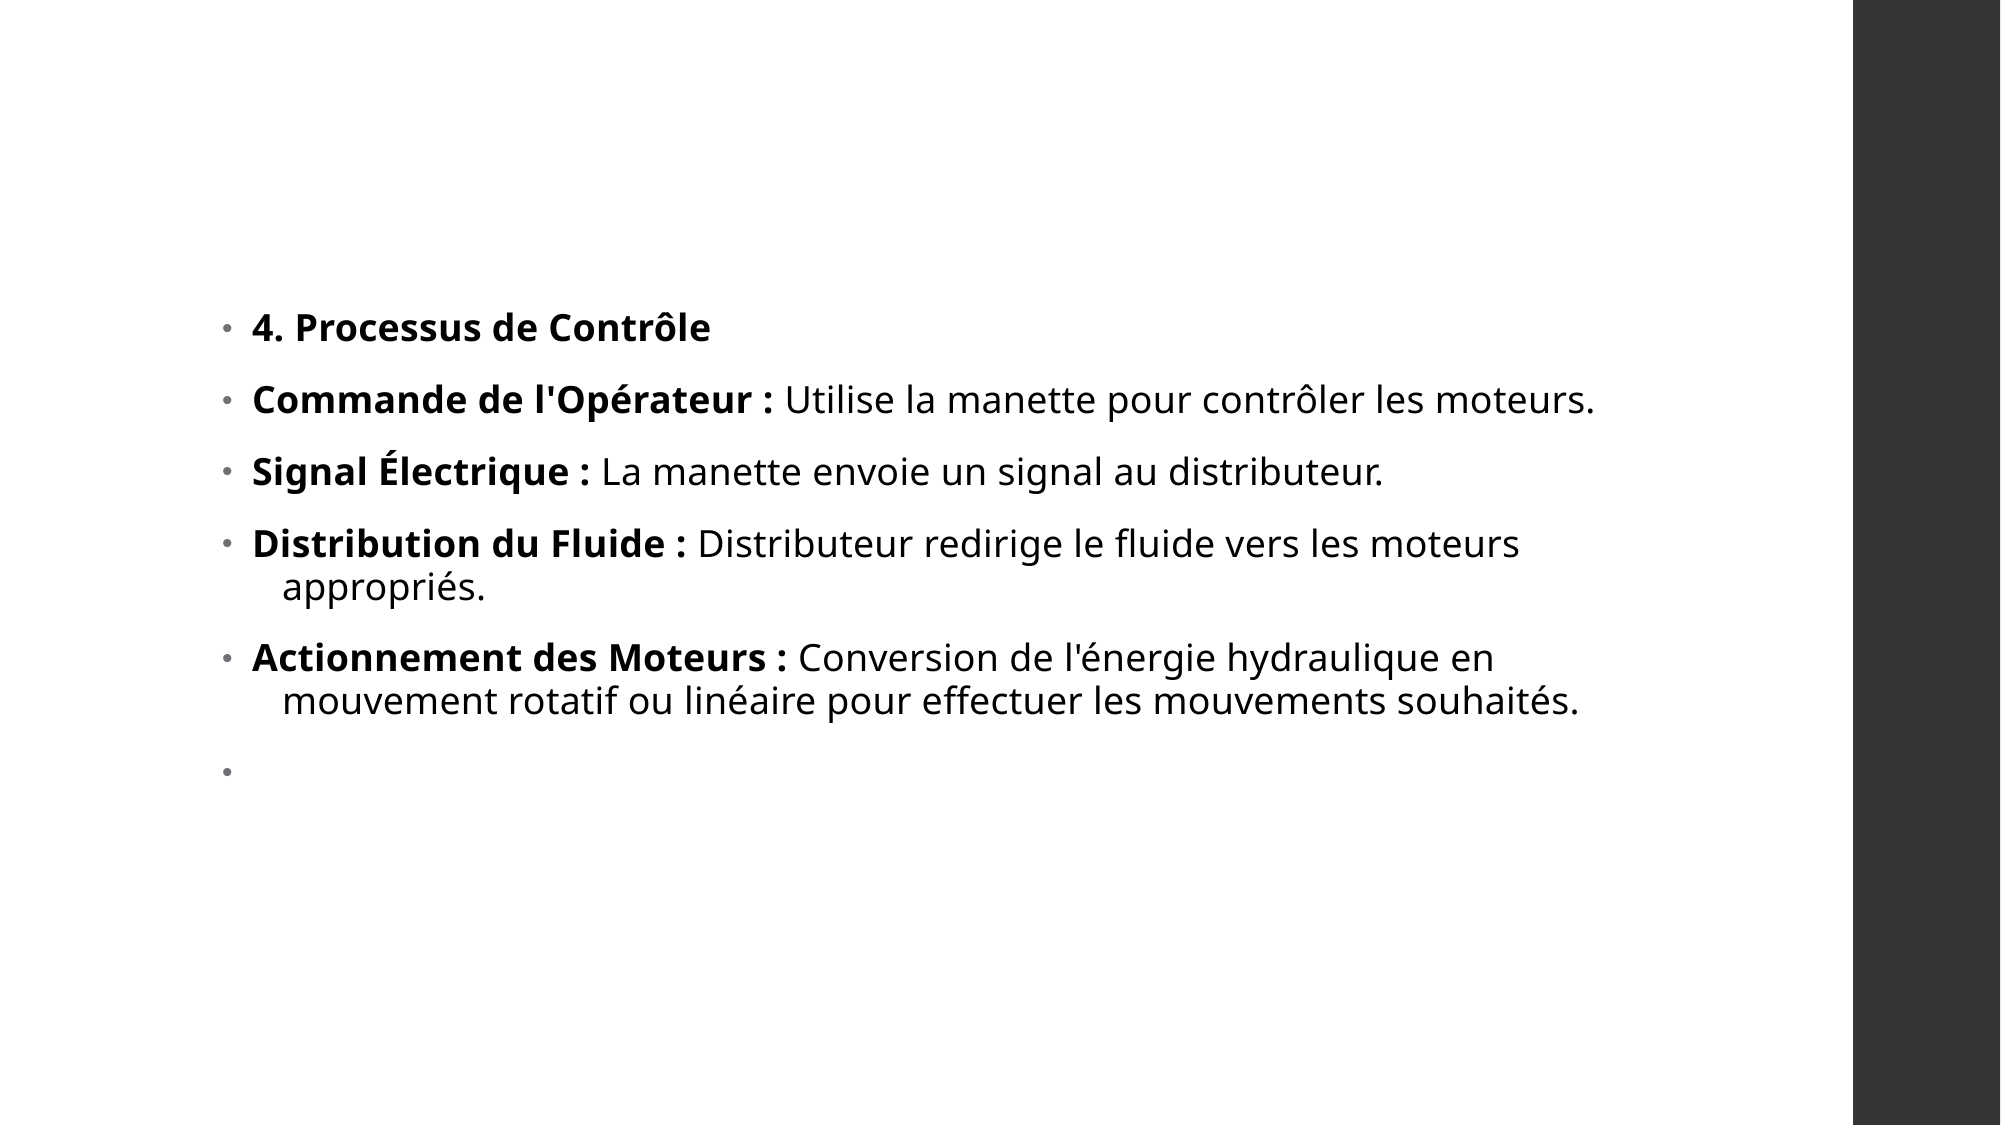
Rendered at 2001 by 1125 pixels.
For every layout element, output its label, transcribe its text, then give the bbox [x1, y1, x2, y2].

list 4. Processus de Contrôle Commande de l'Opérateur : Utilise la manette pour contrôler les moteurs. Signal Électrique : La manette envoie un signal au distributeur. Distribution du Fluide : Distributeur redirige le fluide vers les moteurs appropriés. Actionnement des Moteurs : Conversion de l'énergie hydraulique en mouvement rotatif ou linéaire pour effectuer les mouvements souhaités. [206, 299, 1617, 1014]
